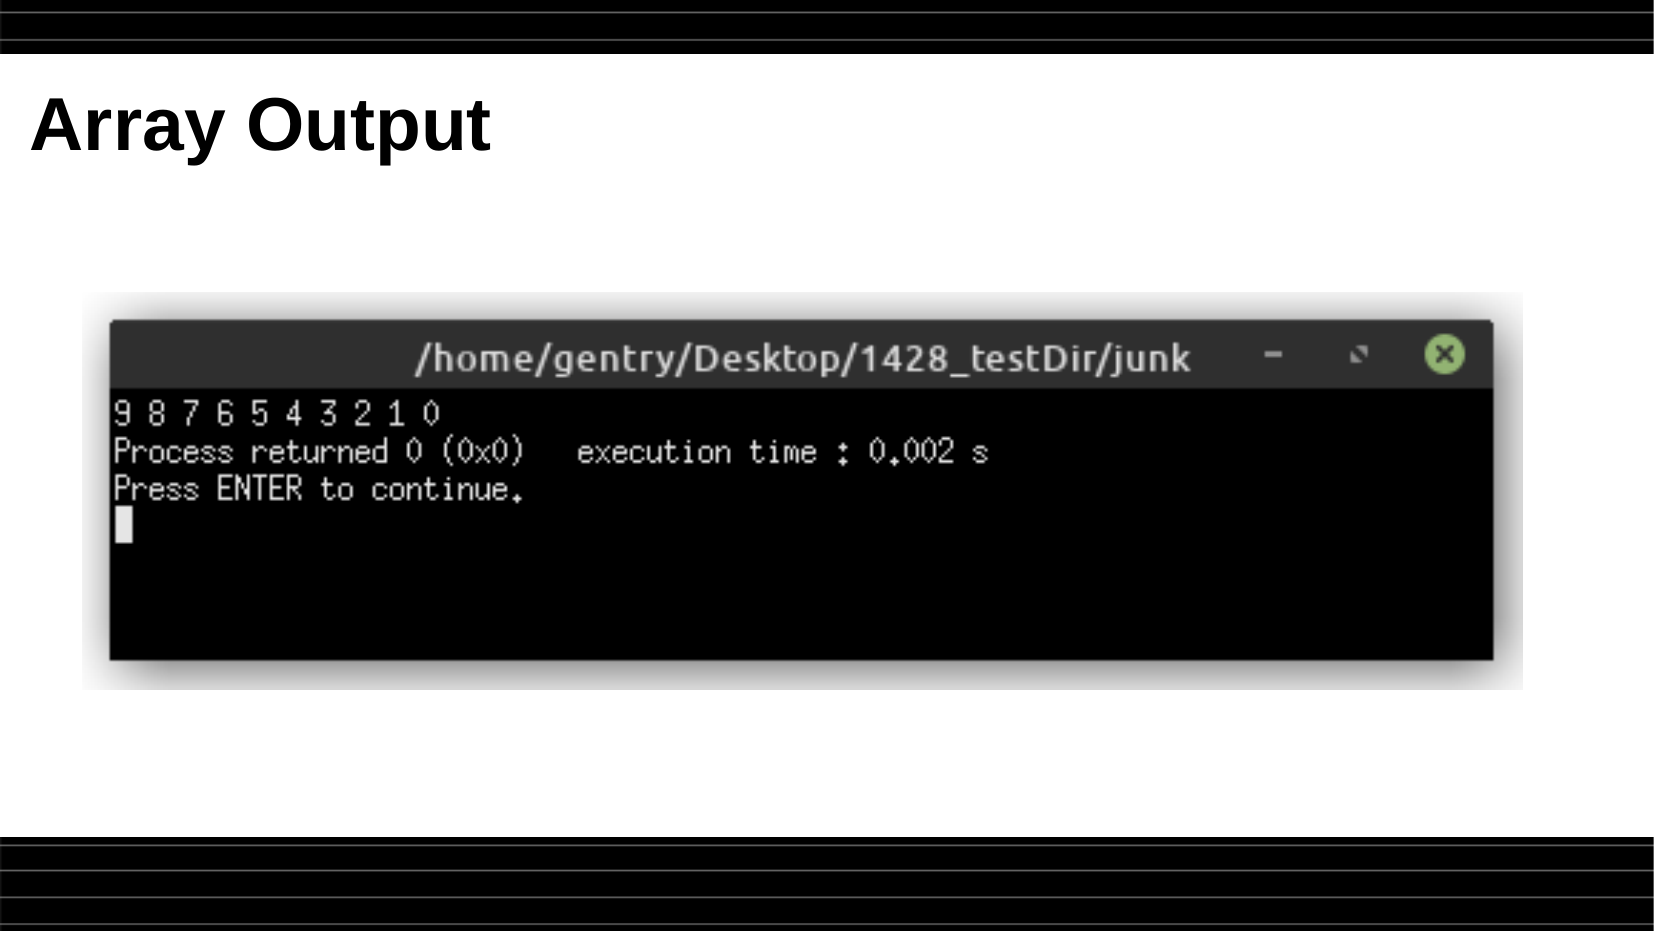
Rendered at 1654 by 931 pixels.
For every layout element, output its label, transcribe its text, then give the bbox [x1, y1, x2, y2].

picture [0, 837, 1654, 931]
picture [82, 292, 1523, 691]
picture [0, 0, 1654, 54]
text_box Array Output [15, 75, 1546, 174]
